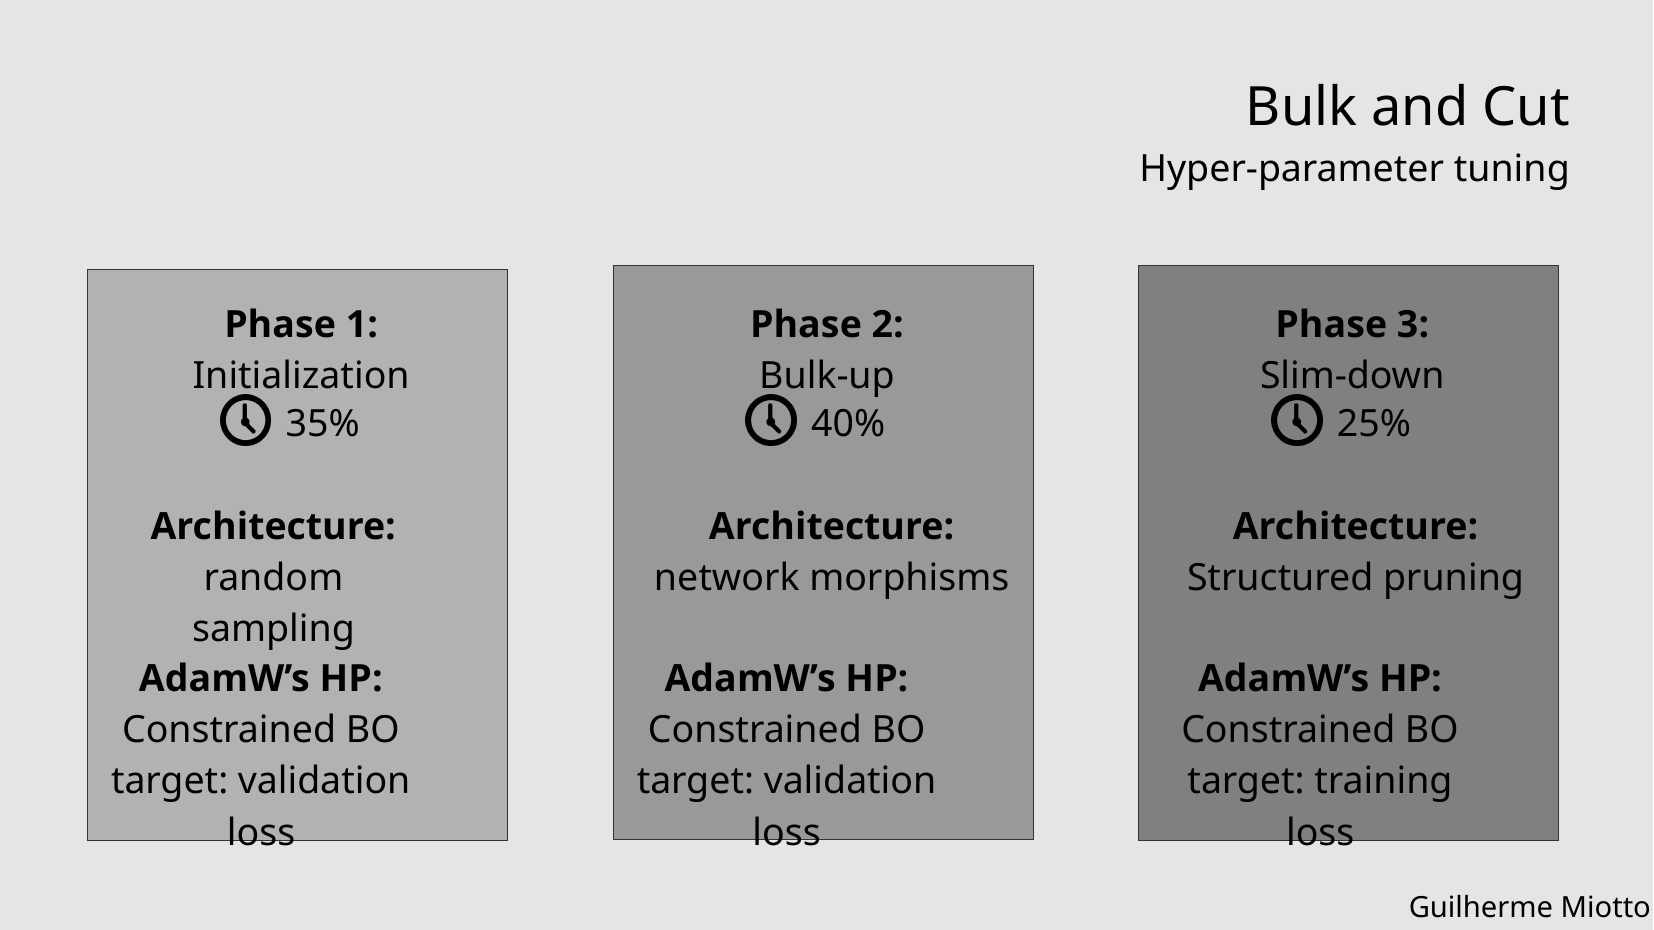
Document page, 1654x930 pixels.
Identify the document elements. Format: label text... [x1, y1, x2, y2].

text_box [613, 265, 1034, 840]
text_box [1314, 828, 1331, 841]
text_box Architecture: Structured pruning [1172, 492, 1526, 592]
text_box Architecture: random sampling [135, 492, 460, 592]
text_box [1138, 265, 1559, 841]
text_box 40% [796, 389, 901, 447]
text_box [1323, 828, 1349, 841]
text_box AdamW’s HP: Constrained BO target: training loss [1166, 644, 1532, 828]
text_box AdamW’s HP: Constrained BO target: validation loss [96, 644, 500, 828]
picture [220, 394, 270, 446]
text_box AdamW’s HP: Constrained BO target: validation loss [622, 644, 1025, 828]
text_box [232, 828, 240, 841]
text_box [241, 828, 253, 841]
text_box [789, 828, 815, 840]
picture [1271, 394, 1322, 446]
text_box 25% [1322, 389, 1427, 447]
text_box Guilherme Miotto [1394, 879, 1648, 927]
text_box [272, 623, 284, 639]
picture [745, 394, 796, 446]
text_box [1292, 828, 1299, 841]
text_box 35% [270, 389, 376, 447]
text_box [87, 269, 508, 841]
text_box Phase 2: Bulk-up [735, 290, 912, 390]
text_box [264, 828, 290, 841]
text_box [767, 828, 779, 840]
text_box [758, 828, 766, 840]
text_box Architecture: network morphisms [639, 492, 1008, 592]
text_box Bulk and Cut Hyper-parameter tuning [1124, 59, 1566, 239]
text_box Phase 1: Initialization [177, 290, 418, 390]
text_box [1300, 828, 1312, 841]
text_box [336, 623, 348, 639]
text_box [781, 828, 797, 840]
text_box [255, 828, 272, 841]
text_box Phase 3: Slim-down [1245, 290, 1453, 390]
